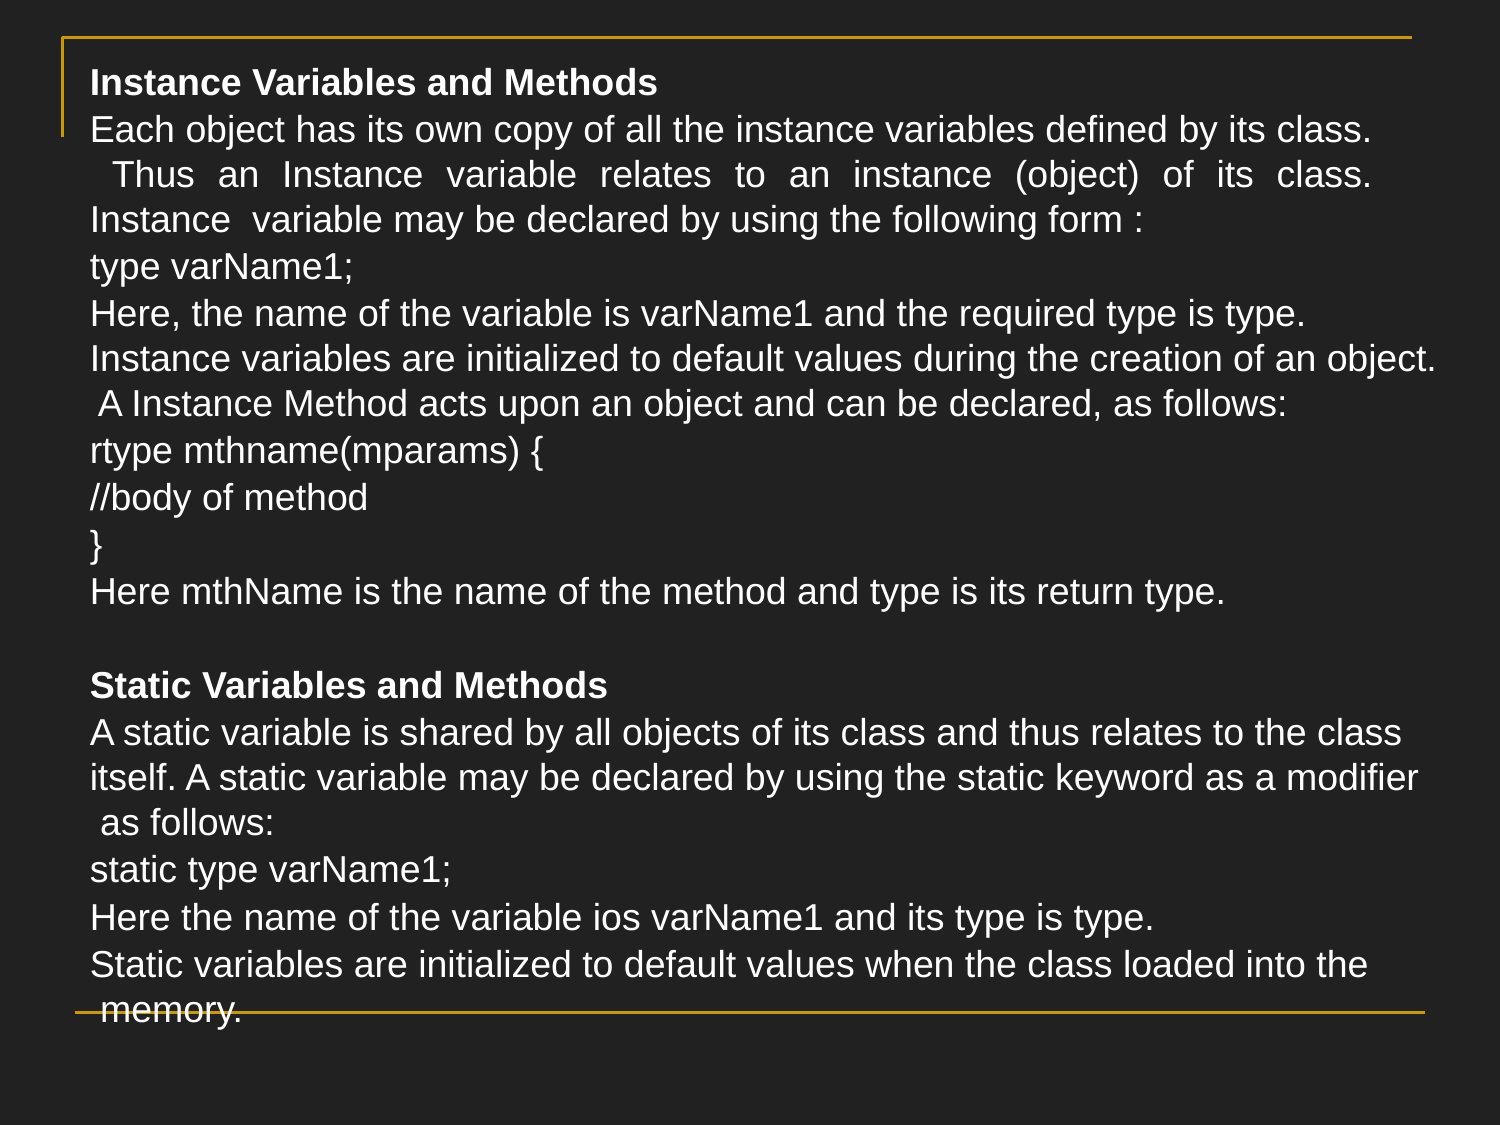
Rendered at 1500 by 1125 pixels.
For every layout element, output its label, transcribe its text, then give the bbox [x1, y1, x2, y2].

text_box Instance Variables and Methods Each object has its own copy of all the instance variables defined by its class. Thus an Instance variable relates to an instance (object) of its class. Instance variable may be declared by using the following form : type varName1; Here, the name of the variable is varName1 and the required type is type. Instance variables are initialized to default values during the creation of an object. A Instance Method acts upon an object and can be declared, as follows: rtype mthname(mparams) { //body of method } Here mthName is the name of the method and type is its return type. Static Variables and Methods A static variable is shared by all objects of its class and thus relates to the class itself. A static variable may be declared by using the static keyword as a modifier as follows: static type varName1; Here the name of the variable ios varName1 and its type is type. Static variables are initialized to default values when the class loaded into the memory. [87, 55, 1440, 1030]
